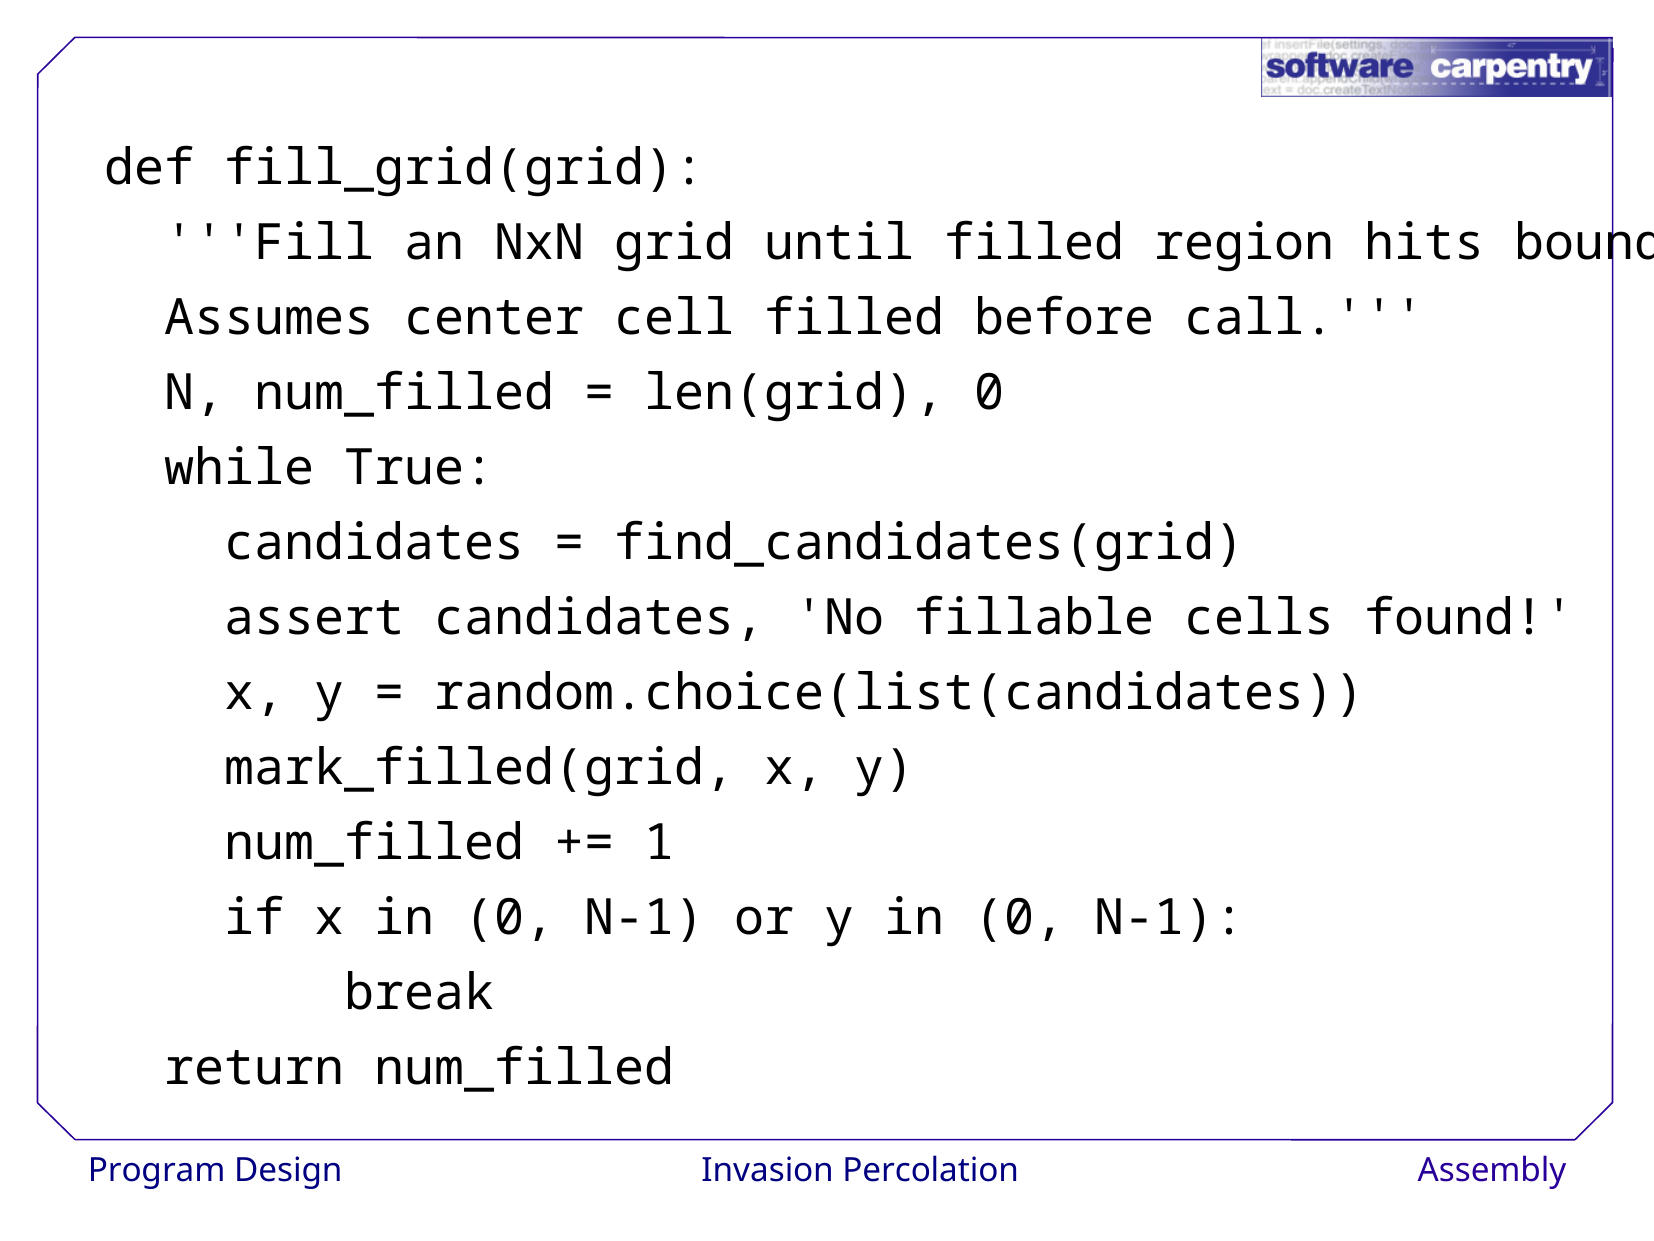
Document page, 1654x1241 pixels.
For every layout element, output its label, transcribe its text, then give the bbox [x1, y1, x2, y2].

text_box def fill_grid(grid): '''Fill an NxN grid until filled region hits boundary. Assumes center cell filled before call.''' N, num_filled = len(grid), 0 while True: candidates = find_candidates(grid) assert candidates, 'No fillable cells found!' x, y = random.choice(list(candidates)) mark_filled(grid, x, y) num_filled += 1 if x in (0, N-1) or y in (0, N-1): break return num_filled [89, 112, 1508, 1055]
picture [1261, 39, 1613, 97]
